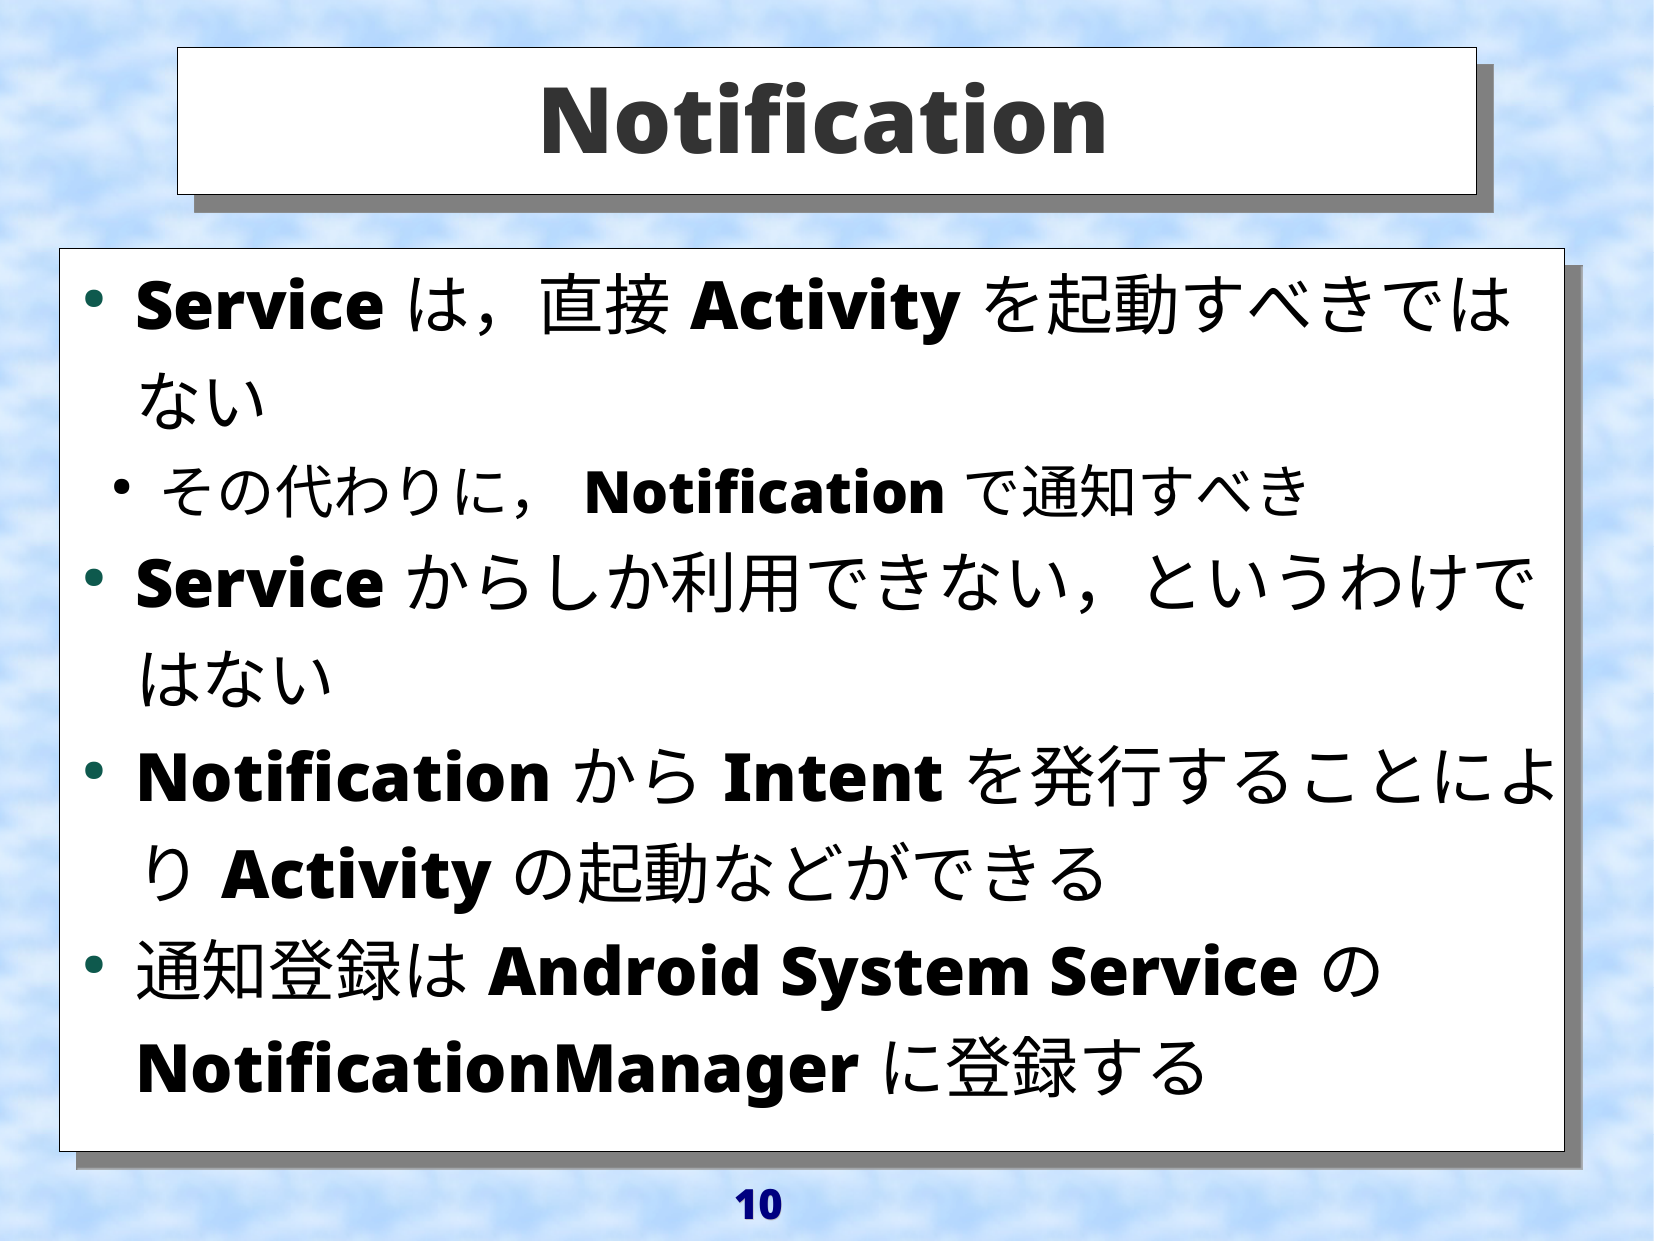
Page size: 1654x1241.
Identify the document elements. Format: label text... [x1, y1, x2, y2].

picture [0, 0, 1654, 1241]
title Notification [218, 53, 1430, 183]
list Serviceは，直接Activityを起動すべきではない その代わりに，Notificationで通知すべき Serviceからしか利用できない，というわけではない NotificationからIntentを発行することによりActivityの起動などができる 通知登録はAndroid System ServiceのNotificationManagerに登録する [64, 252, 1565, 1159]
